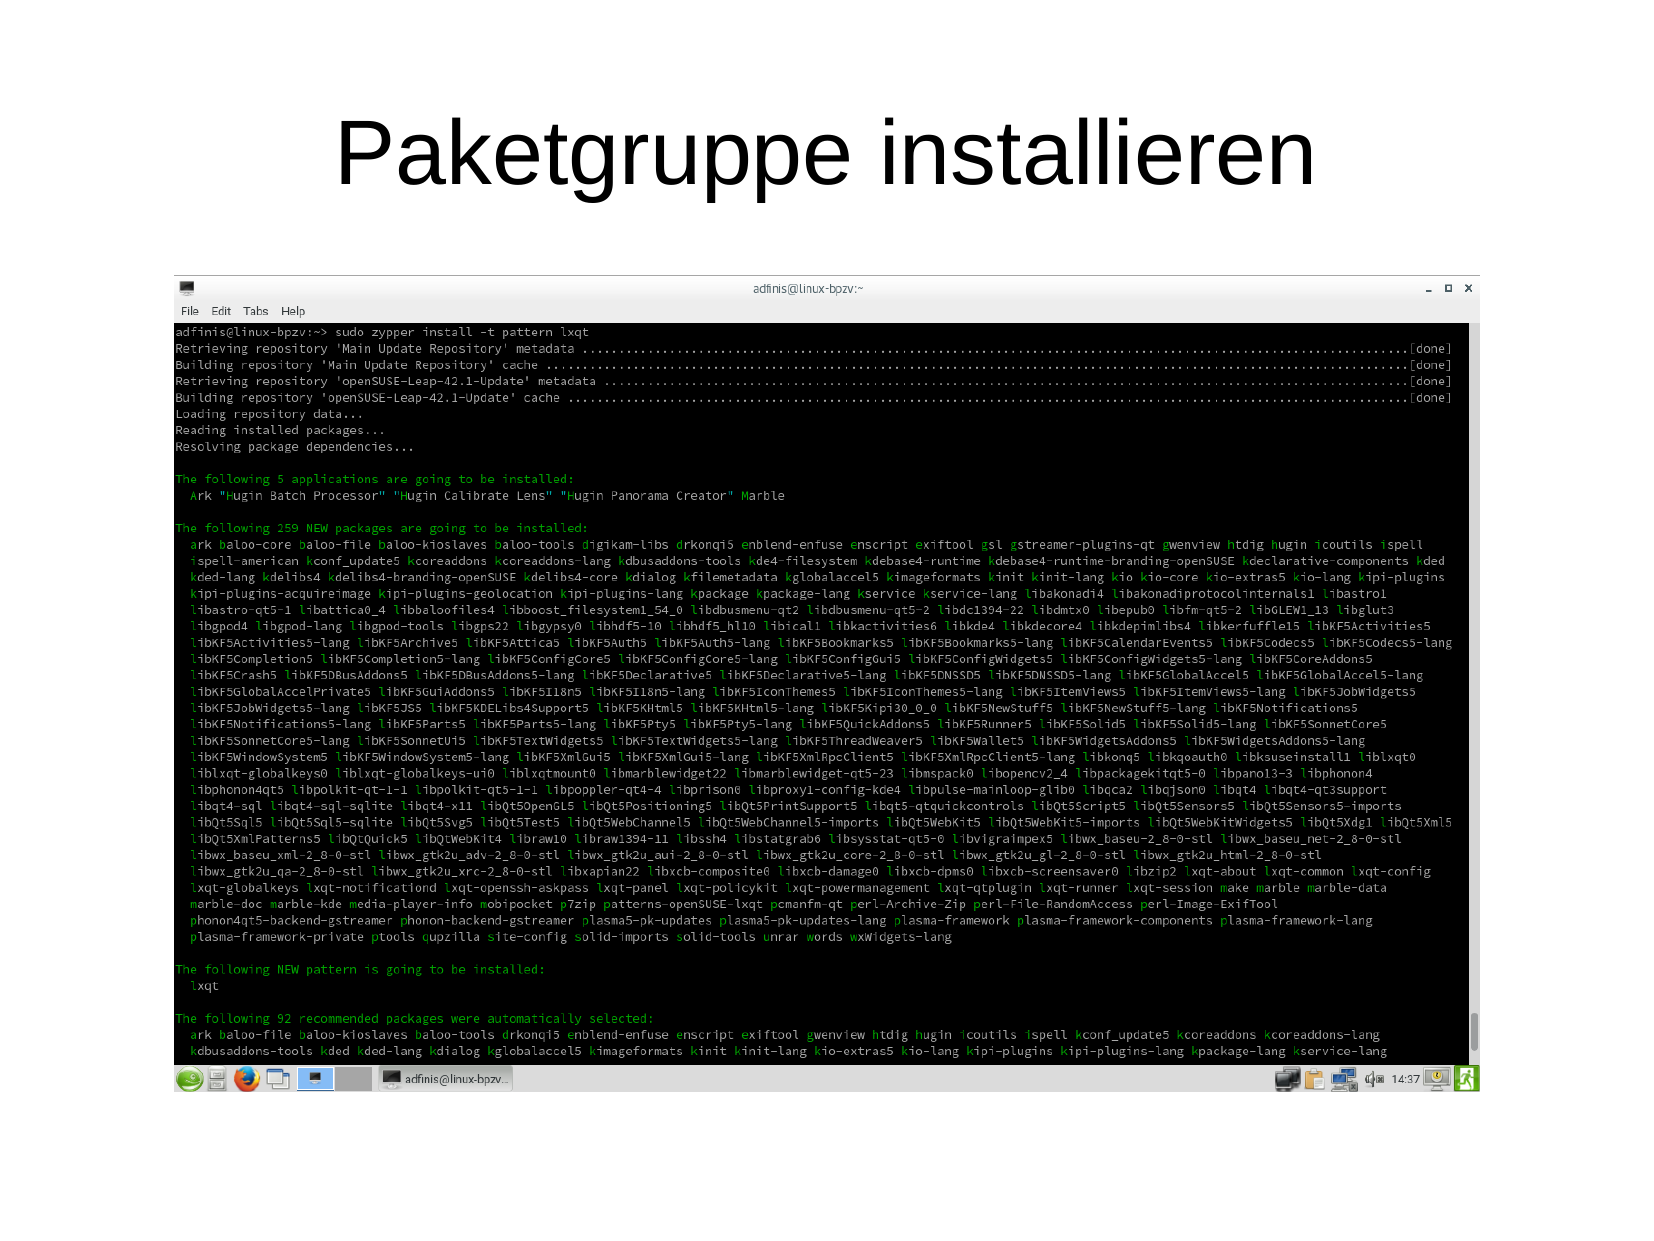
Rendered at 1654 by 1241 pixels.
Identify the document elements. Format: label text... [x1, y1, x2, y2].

picture [174, 275, 1480, 1092]
title Paketgruppe installieren [82, 49, 1571, 257]
